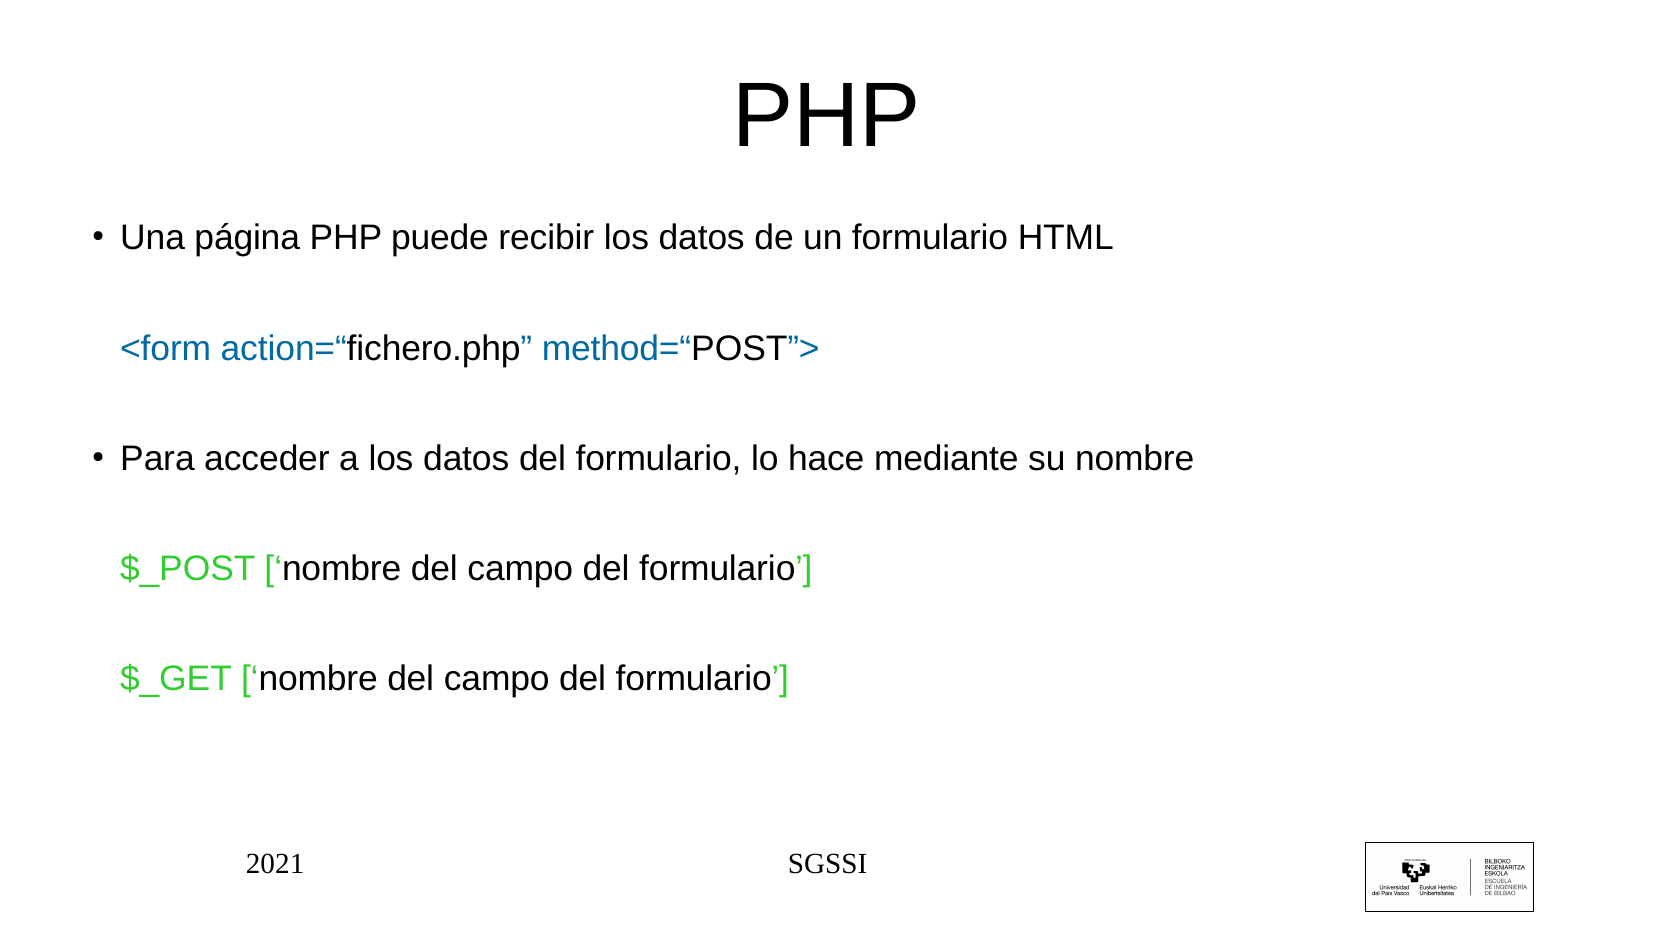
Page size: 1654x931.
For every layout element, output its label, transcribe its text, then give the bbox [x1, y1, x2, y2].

picture [1366, 843, 1533, 911]
title PHP [82, 37, 1571, 193]
list Una página PHP puede recibir los datos de un formulario HTML <form action=“fichero.php” method=“POST”> Para acceder a los datos del formulario, lo hace mediante su nombre $_POST [‘nombre del campo del formulario’] $_GET [‘nombre del campo del formulario’] [82, 217, 1456, 706]
